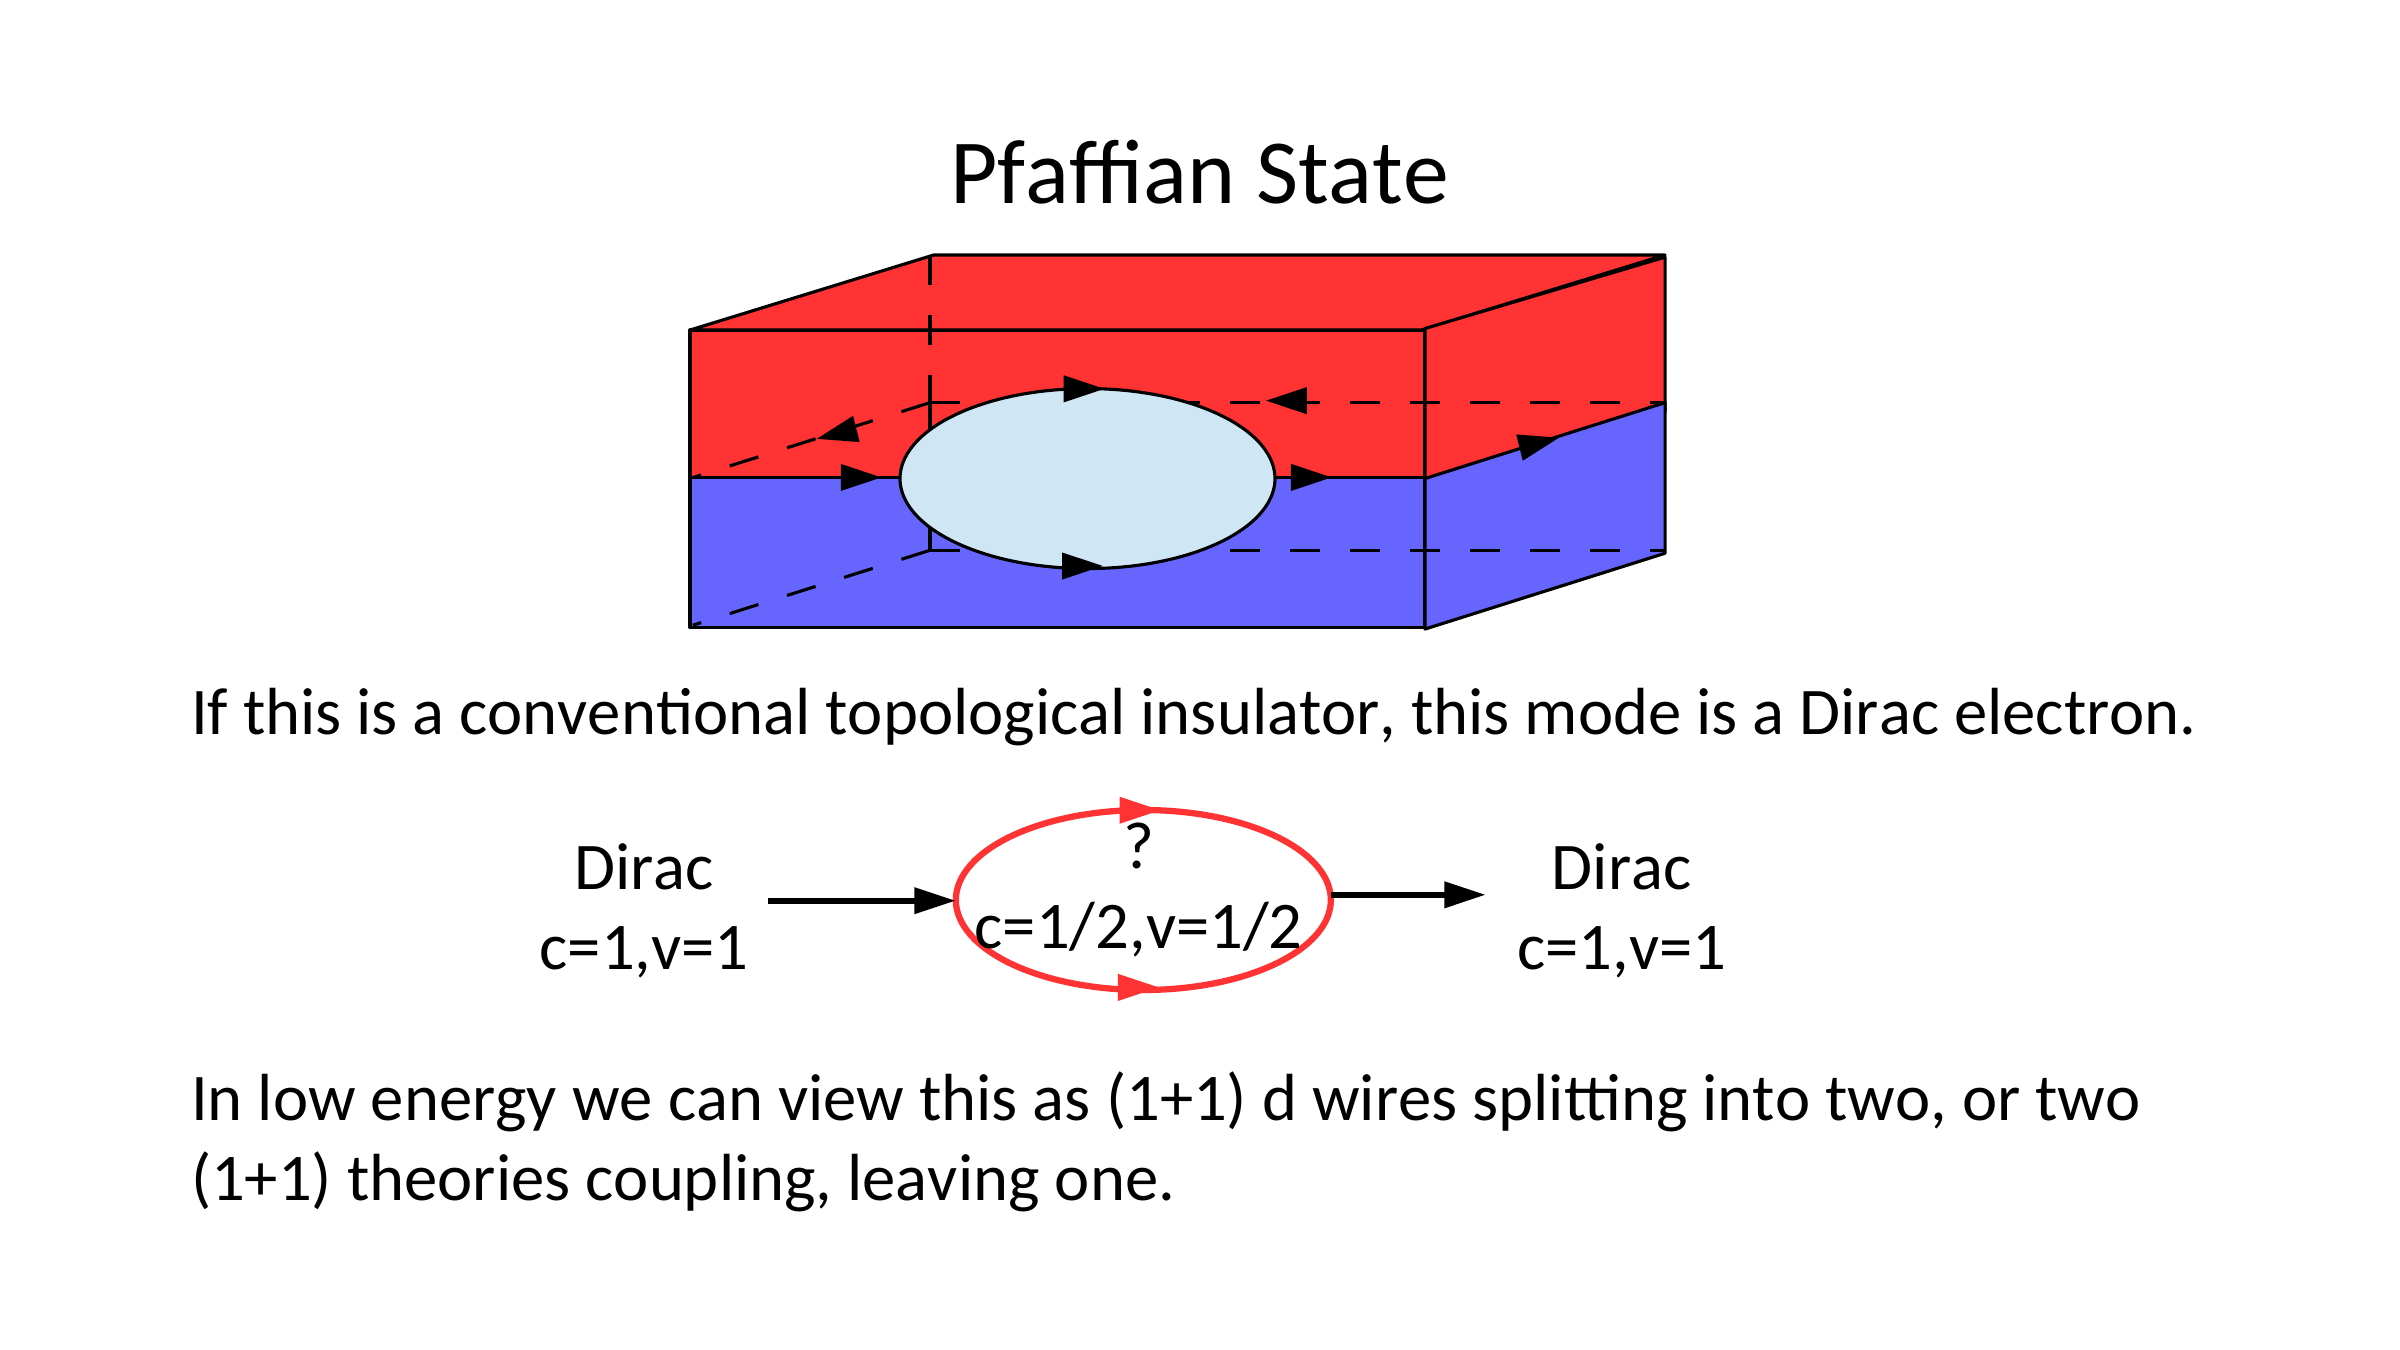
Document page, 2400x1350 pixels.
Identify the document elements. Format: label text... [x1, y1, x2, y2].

text_box Dirac c=1,v=1 [525, 815, 764, 991]
text_box [955, 881, 960, 919]
text_box Dirac c=1,v=1 [1502, 815, 1742, 991]
title Pfaffian State [120, 53, 2280, 280]
text_box [690, 254, 1666, 630]
list If this is a conventional topological insulator, this mode is a Dirac electron. In low energy we can view this as (1+1) d wires splitting into two, or two (1+1) theories coupling, leaving one. [120, 660, 2280, 1350]
text_box [1025, 970, 1262, 990]
text_box ? c=1/2,v=1/2 [960, 795, 1362, 970]
